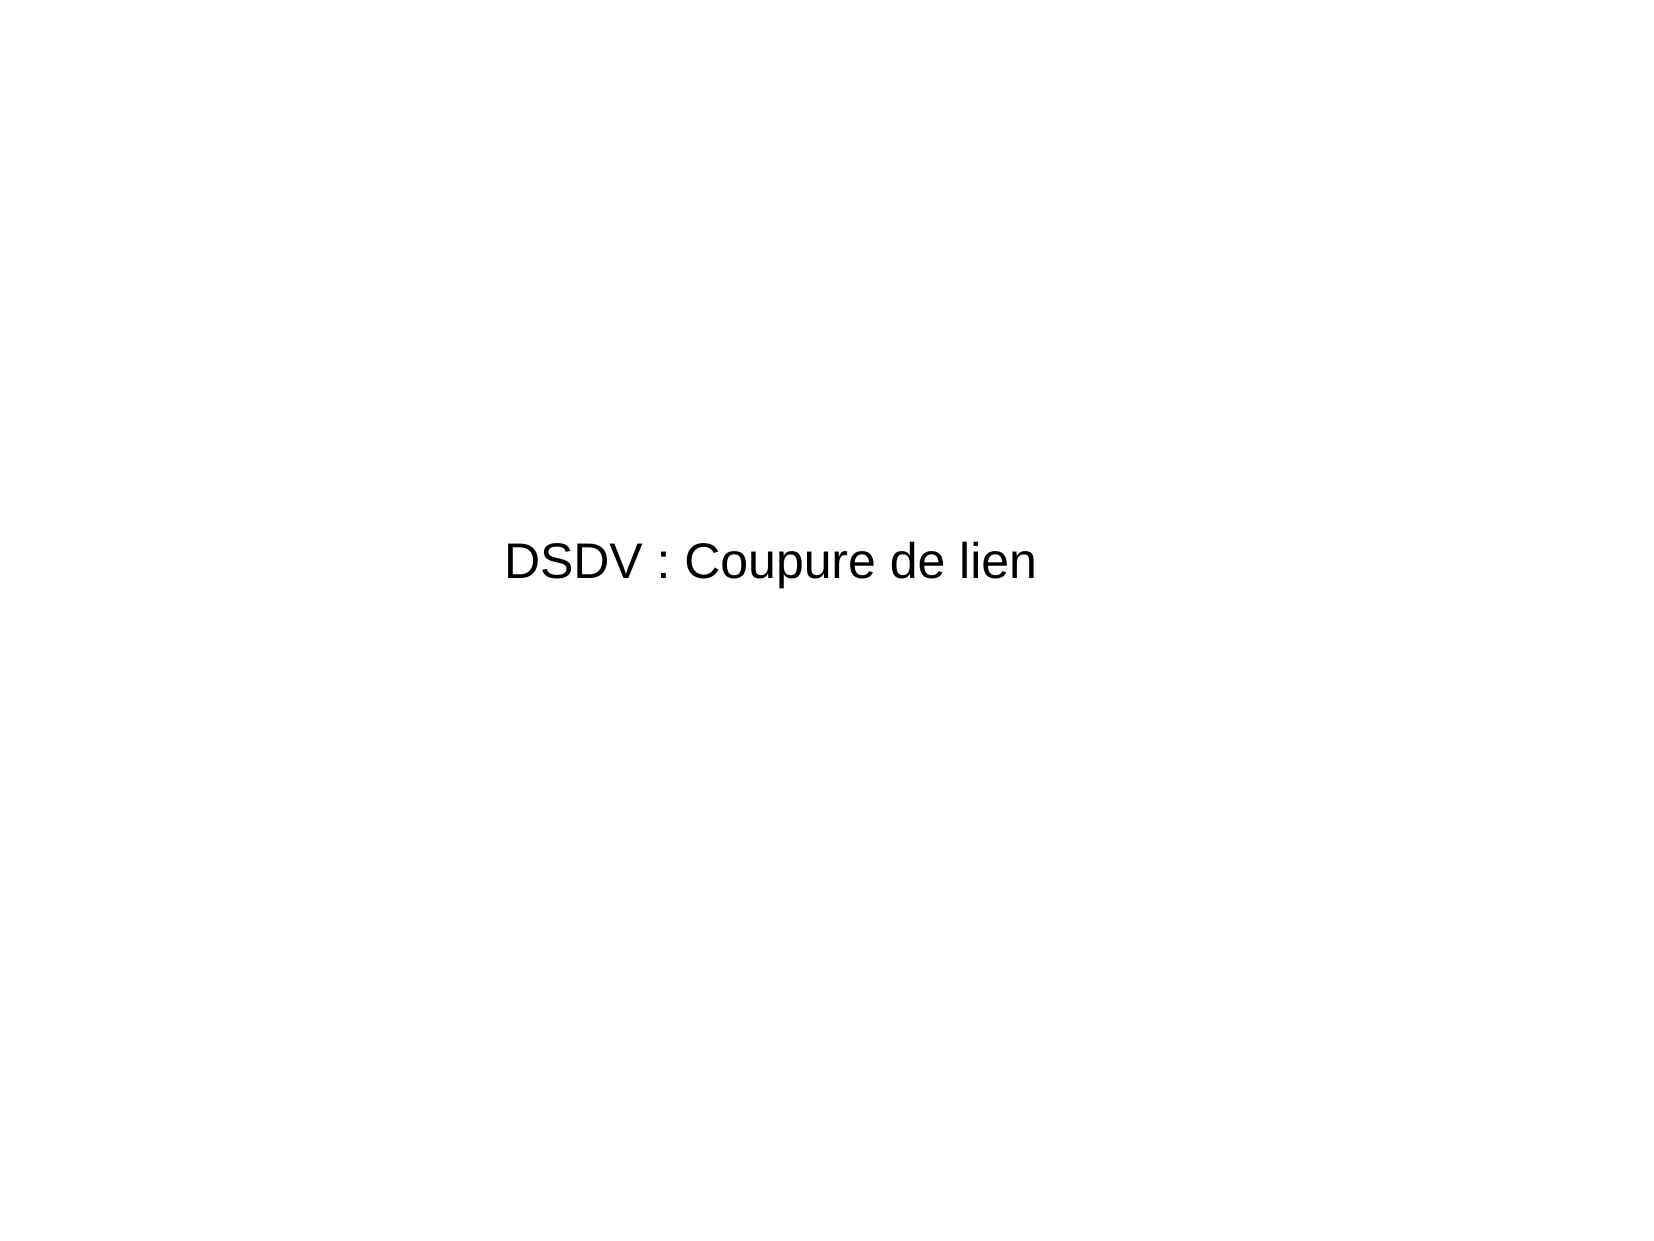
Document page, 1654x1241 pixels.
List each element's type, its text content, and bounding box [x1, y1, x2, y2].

text_box DSDV : Coupure de lien [342, 525, 1199, 597]
